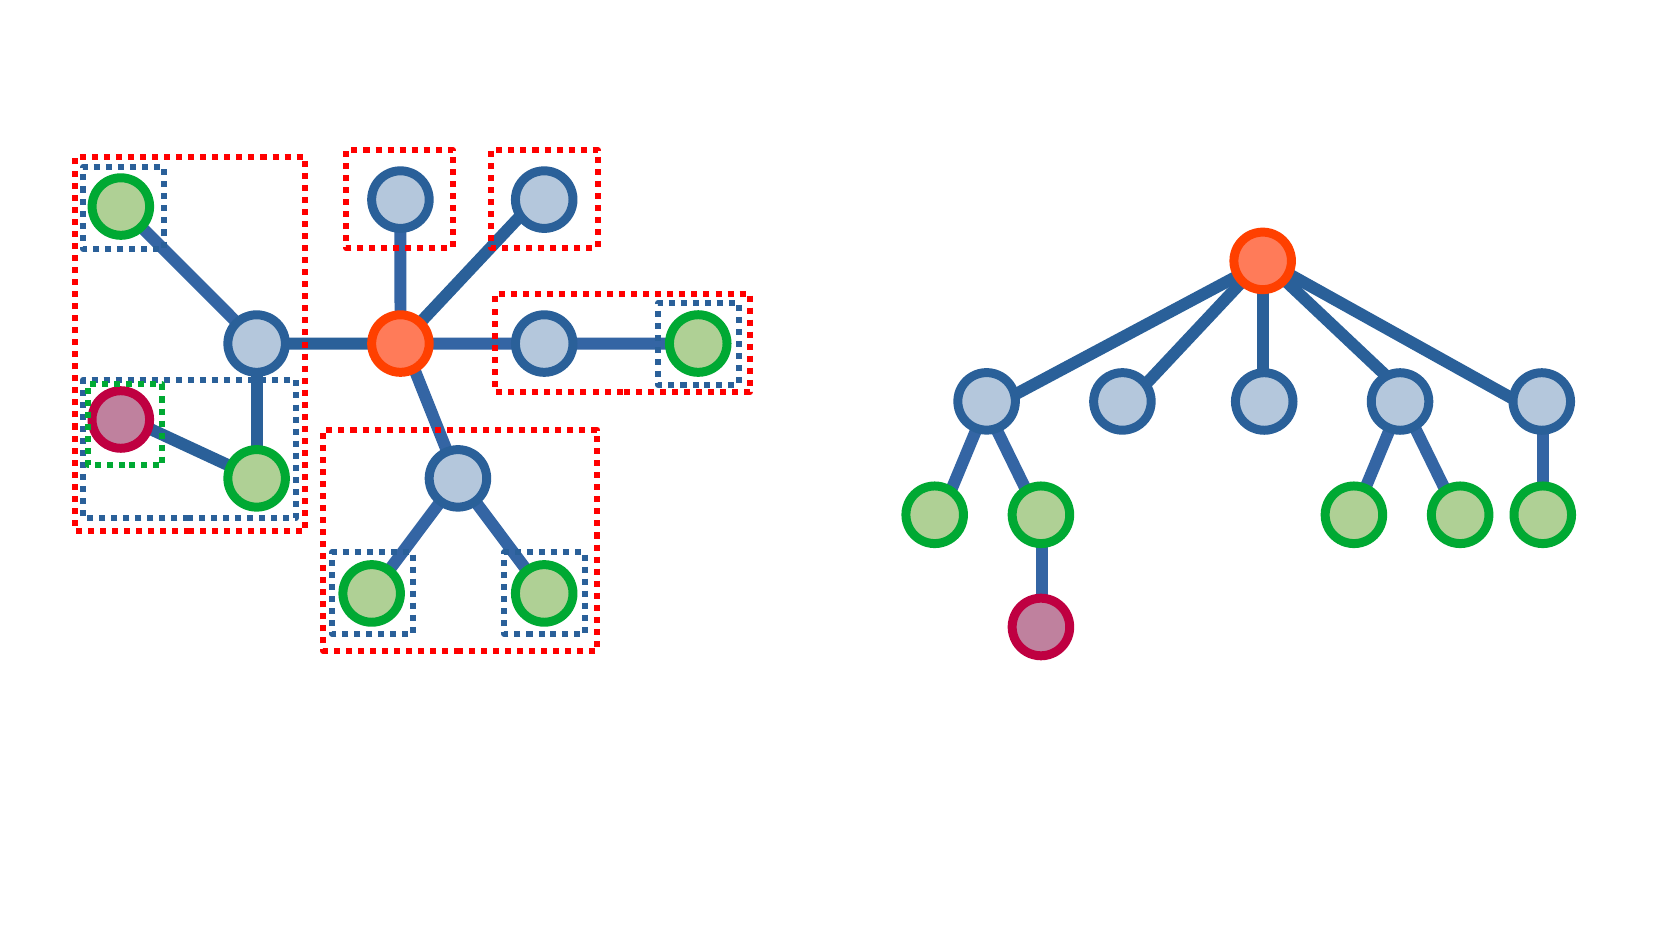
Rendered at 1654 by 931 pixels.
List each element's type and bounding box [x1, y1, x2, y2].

text_box [1431, 485, 1489, 544]
text_box [1012, 485, 1070, 544]
text_box [1093, 372, 1152, 431]
text_box [1012, 598, 1070, 656]
text_box [1513, 485, 1572, 544]
text_box [371, 314, 430, 373]
text_box [957, 372, 1016, 431]
text_box [1512, 372, 1571, 431]
text_box [1325, 485, 1383, 544]
text_box [495, 293, 751, 392]
text_box [1371, 372, 1429, 431]
text_box [75, 157, 306, 532]
text_box [905, 485, 964, 544]
text_box [346, 149, 453, 249]
text_box [491, 149, 598, 249]
text_box [323, 429, 598, 651]
text_box [1235, 372, 1294, 431]
text_box [1233, 232, 1292, 290]
